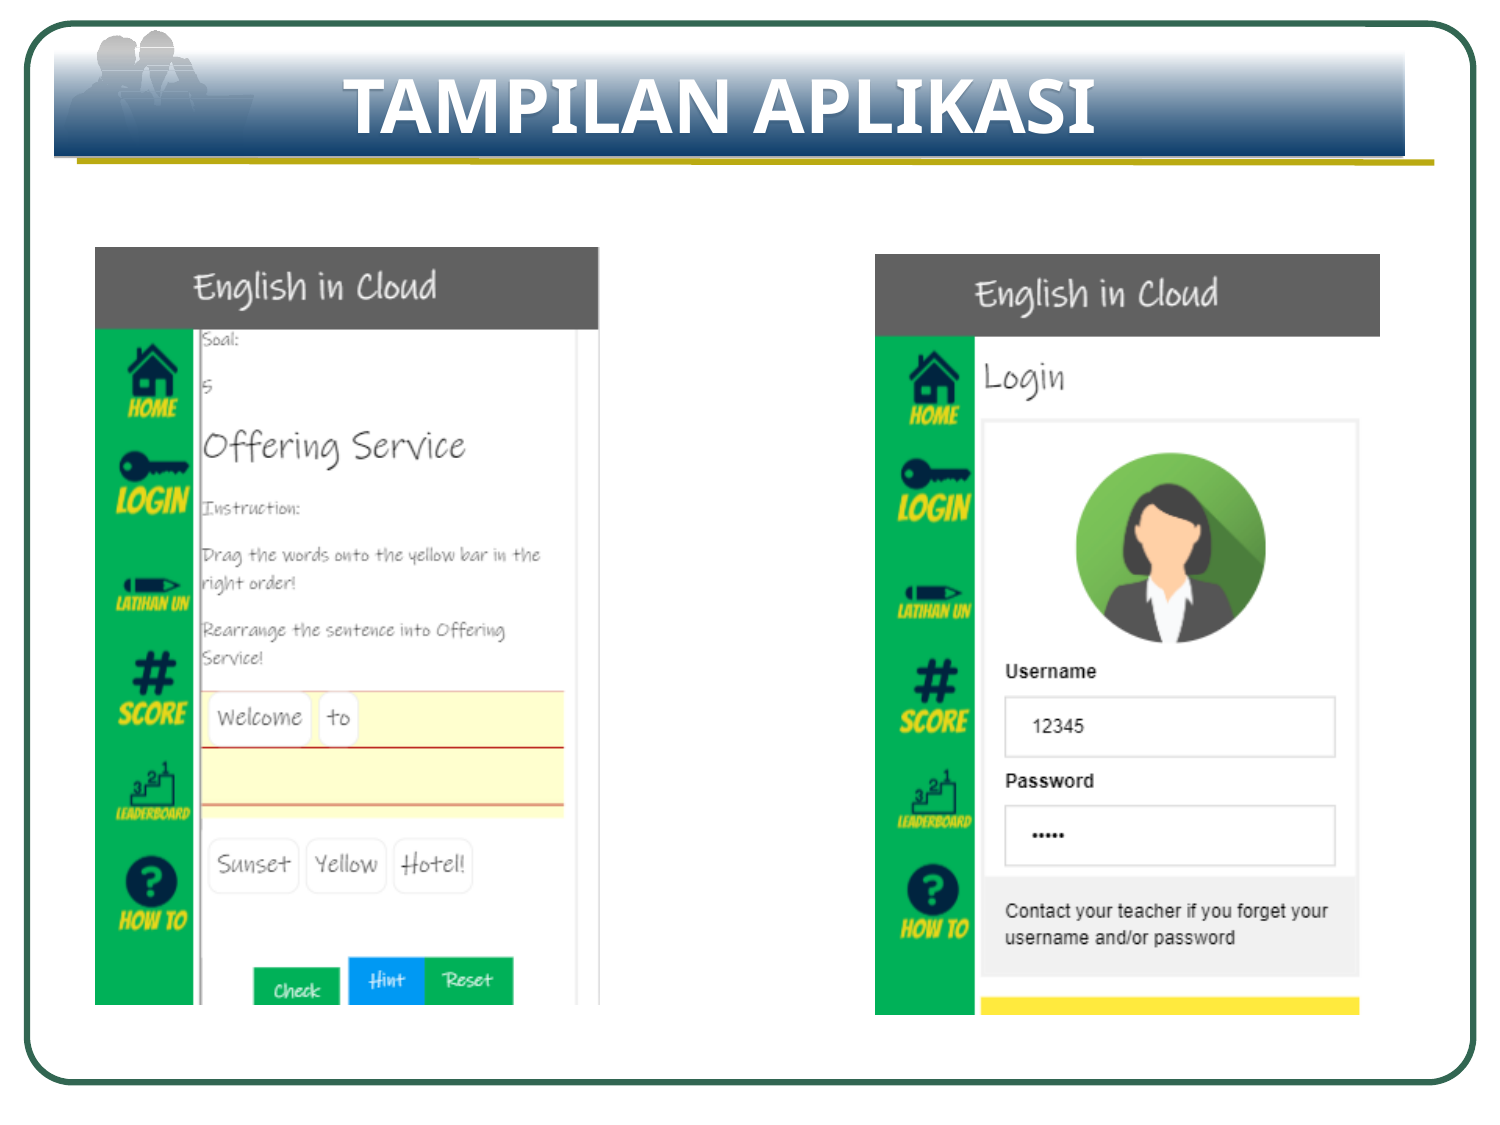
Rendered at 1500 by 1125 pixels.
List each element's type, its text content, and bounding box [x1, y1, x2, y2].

picture [875, 254, 1380, 1015]
text_box TAMPILAN APLIKASI [54, 50, 1405, 156]
picture [95, 247, 600, 1005]
